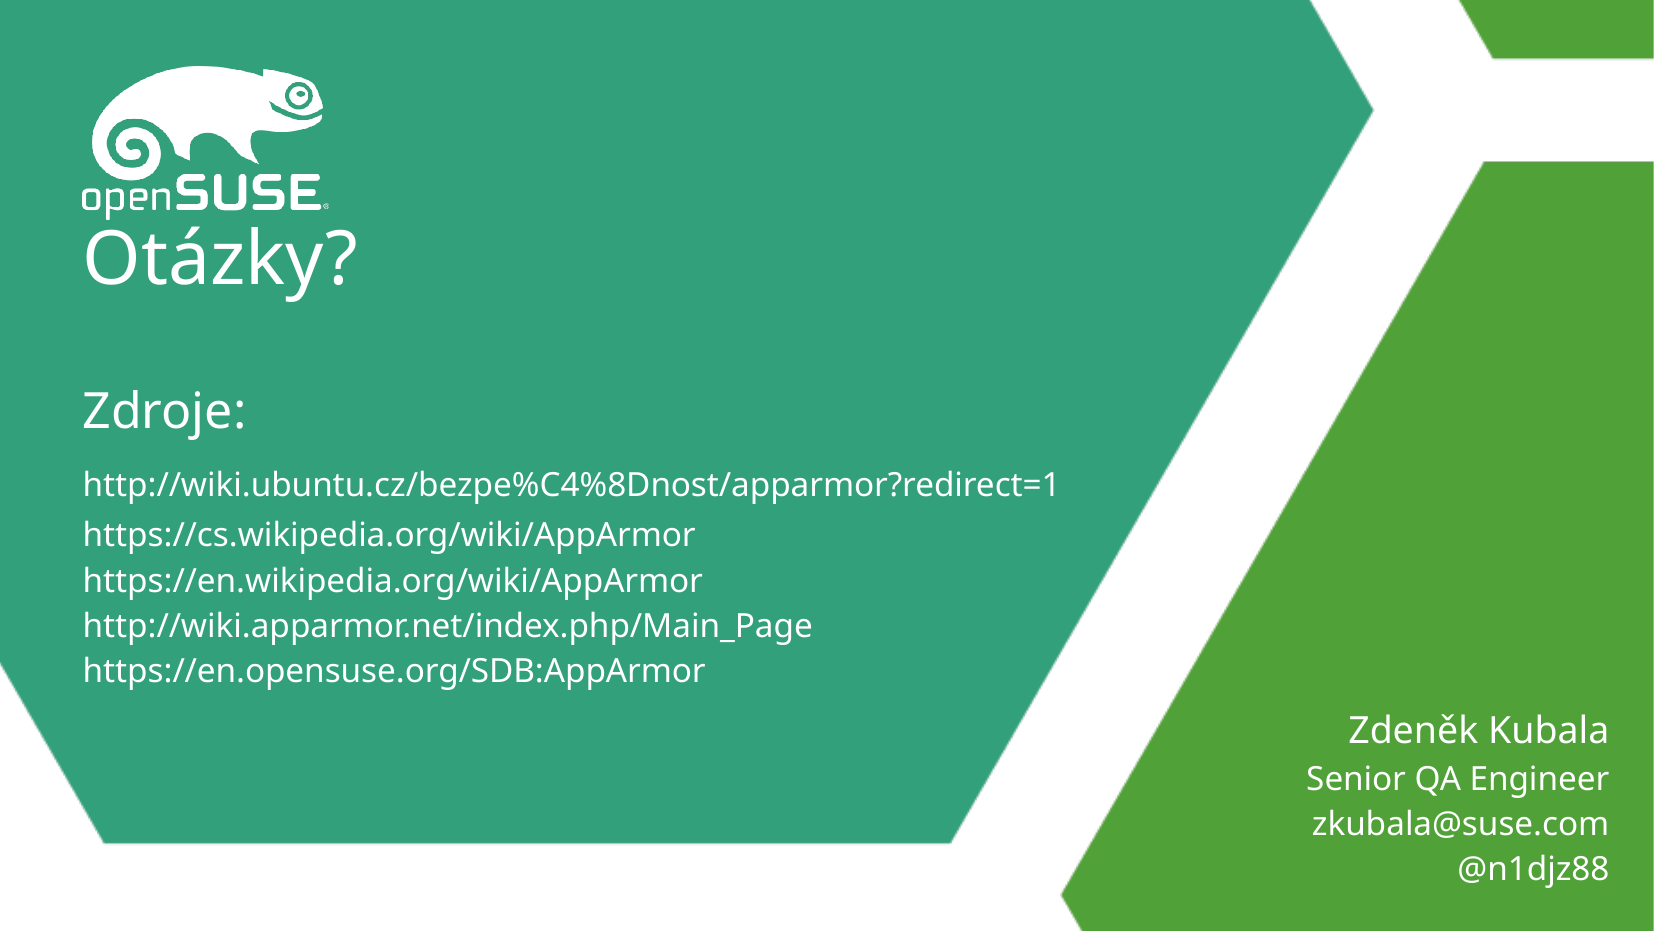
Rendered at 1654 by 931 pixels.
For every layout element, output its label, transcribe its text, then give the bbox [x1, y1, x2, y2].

title Otázky? Zdroje: http://wiki.ubuntu.cz/bezpe%C4%8Dnost/apparmor?redirect=1 https://cs.wikipedia.org/wiki/AppArmor https://en.wikipedia.org/wiki/AppArmor http://wiki.apparmor.net/index.php/Main_Page https://en.opensuse.org/SDB:AppArmor [82, 187, 1218, 778]
subtitle Zdeněk Kubala Senior QA Engineer zkubala@suse.com @n1djz88 [1183, 686, 1610, 931]
picture [0, 0, 1654, 931]
